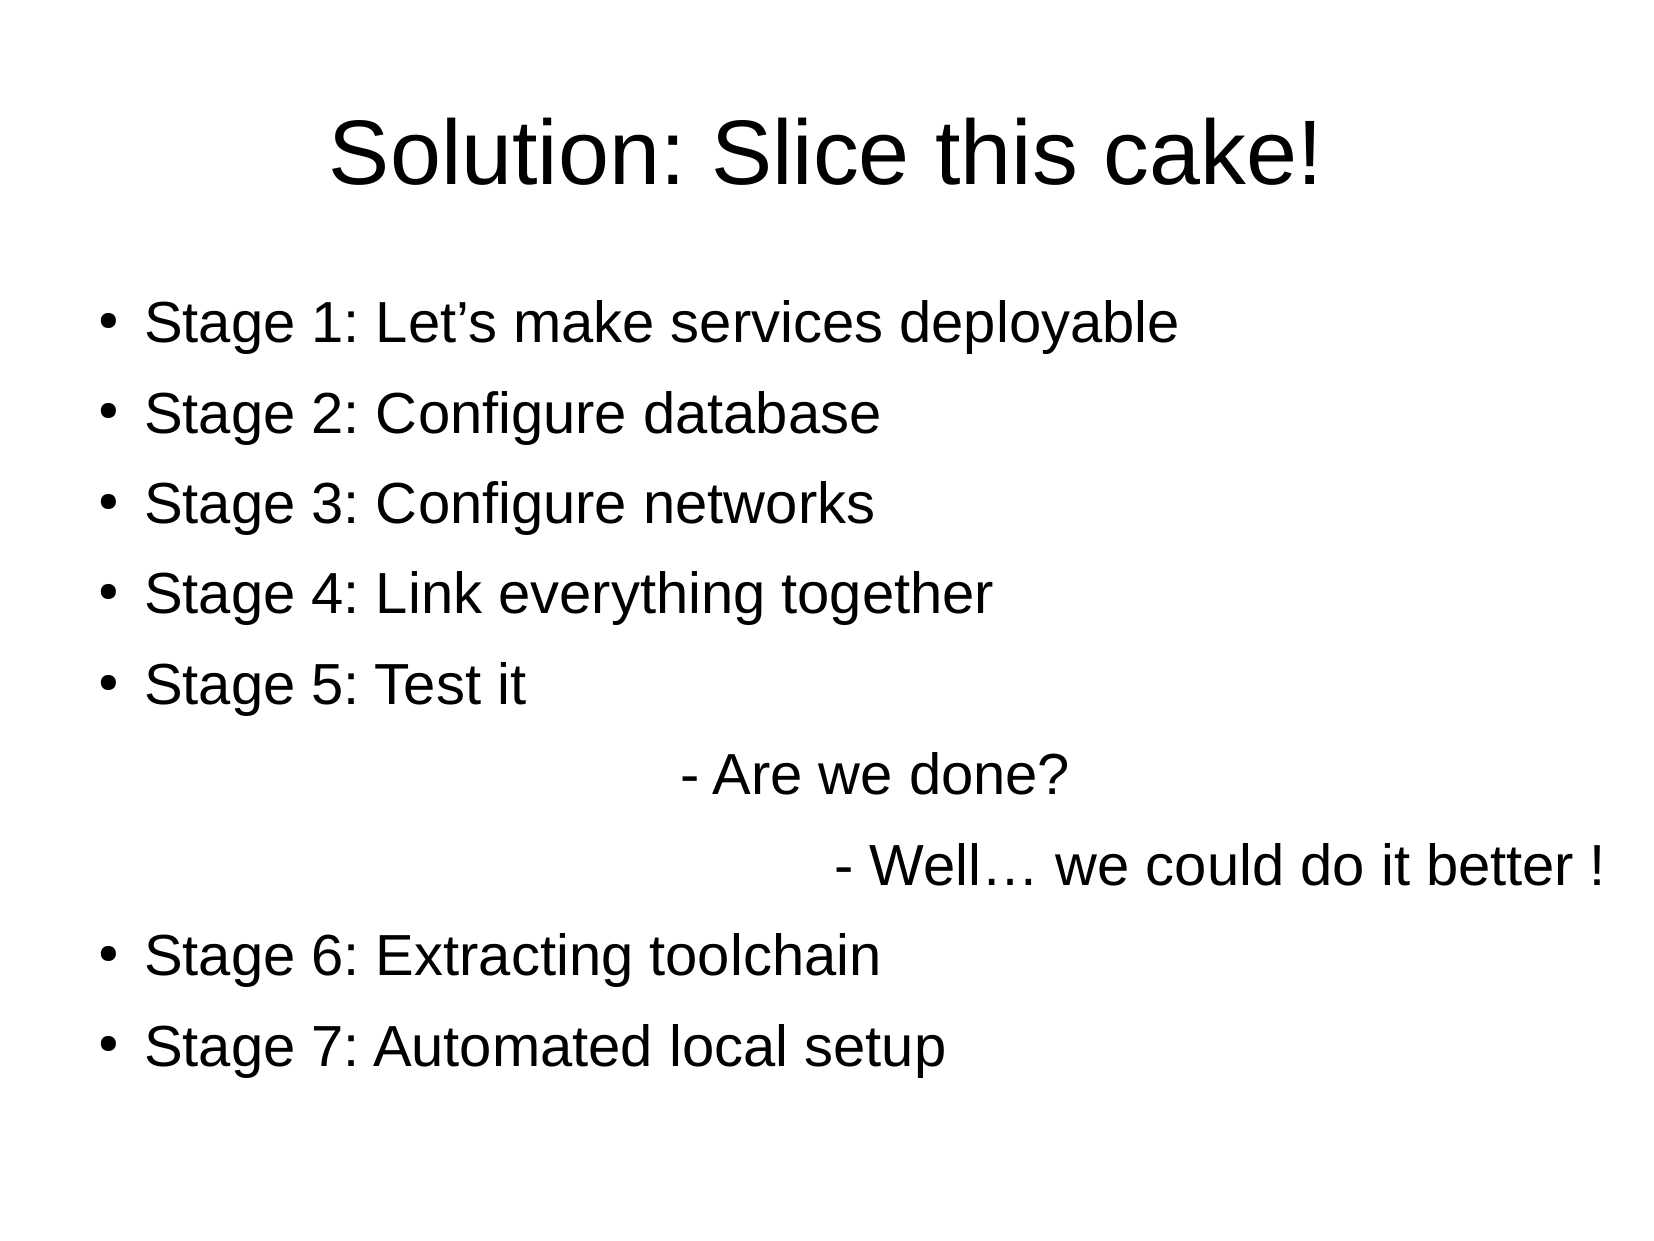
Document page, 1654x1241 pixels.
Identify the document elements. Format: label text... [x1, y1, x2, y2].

title Solution: Slice this cake! [82, 49, 1571, 257]
list Stage 1: Let’s make services deployable Stage 2: Configure database Stage 3: Configure networks Stage 4: Link everything together Stage 5: Test it - Are we done? - Well… we could do it better ! Stage 6: Extracting toolchain Stage 7: Automated local setup [82, 290, 1607, 1087]
